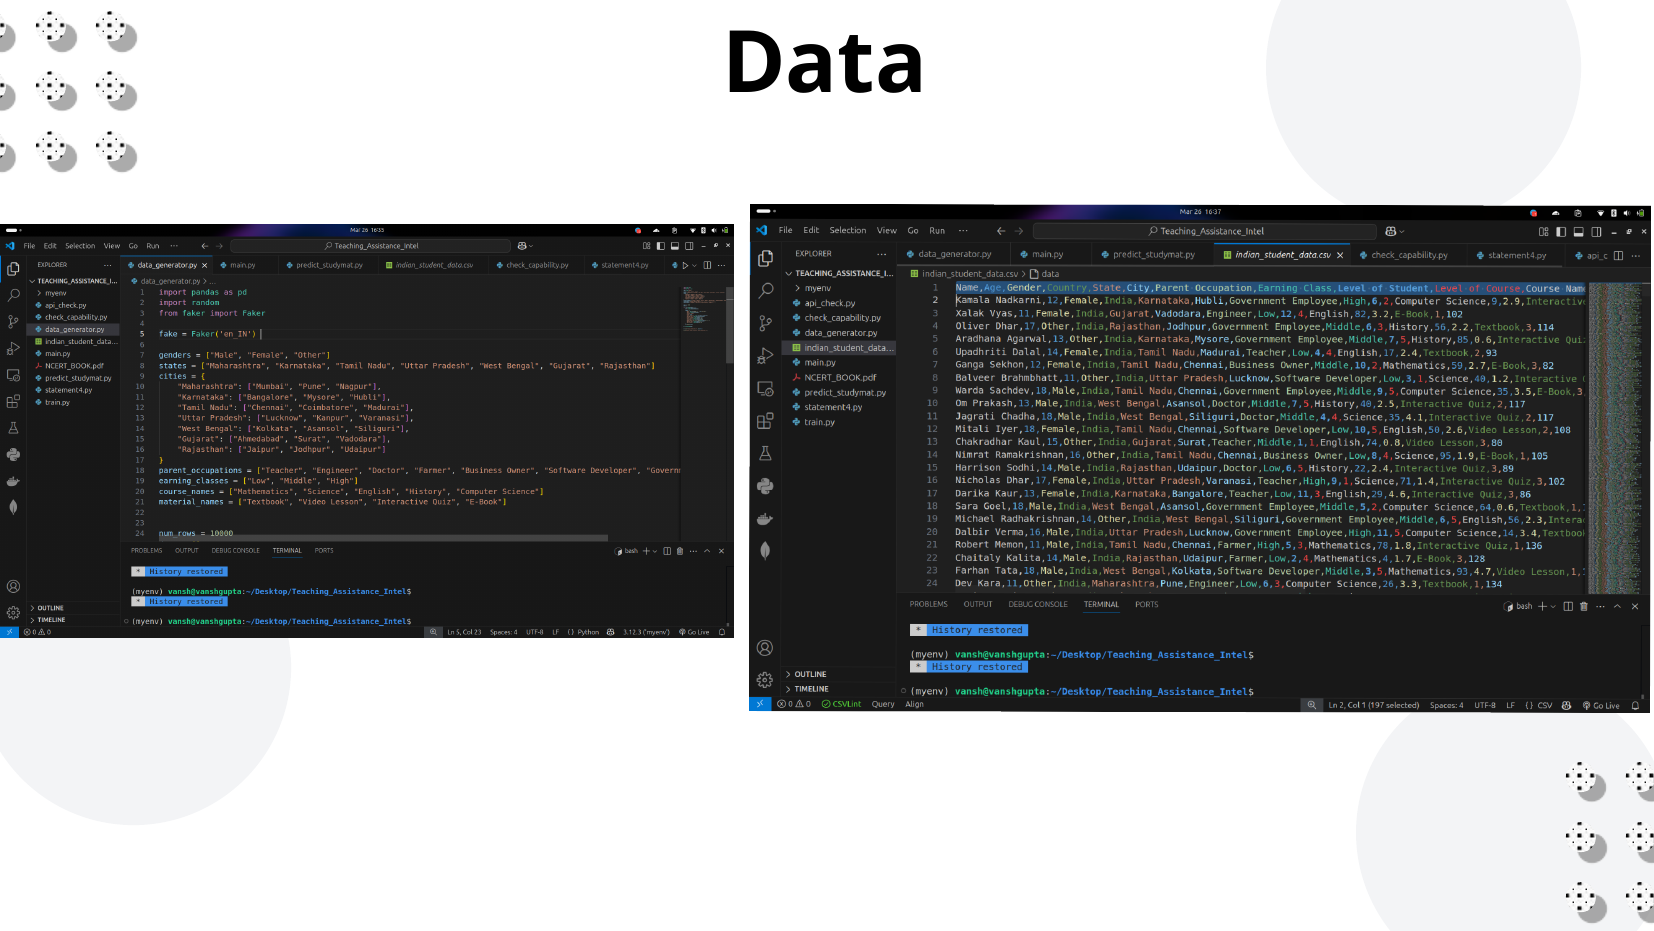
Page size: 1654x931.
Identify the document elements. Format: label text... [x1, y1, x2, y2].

picture [95, 11, 126, 42]
picture [0, 74, 6, 99]
picture [1565, 882, 1596, 913]
picture [35, 11, 66, 42]
picture [1565, 822, 1596, 853]
picture [95, 71, 126, 102]
picture [1625, 882, 1654, 913]
picture [1625, 822, 1654, 853]
picture [748, 204, 1651, 713]
picture [35, 71, 66, 102]
picture [0, 224, 734, 638]
picture [35, 131, 67, 162]
title Data [187, 0, 1463, 118]
picture [1565, 762, 1596, 793]
picture [0, 14, 6, 39]
picture [1625, 762, 1654, 793]
picture [95, 131, 127, 162]
picture [0, 134, 7, 159]
